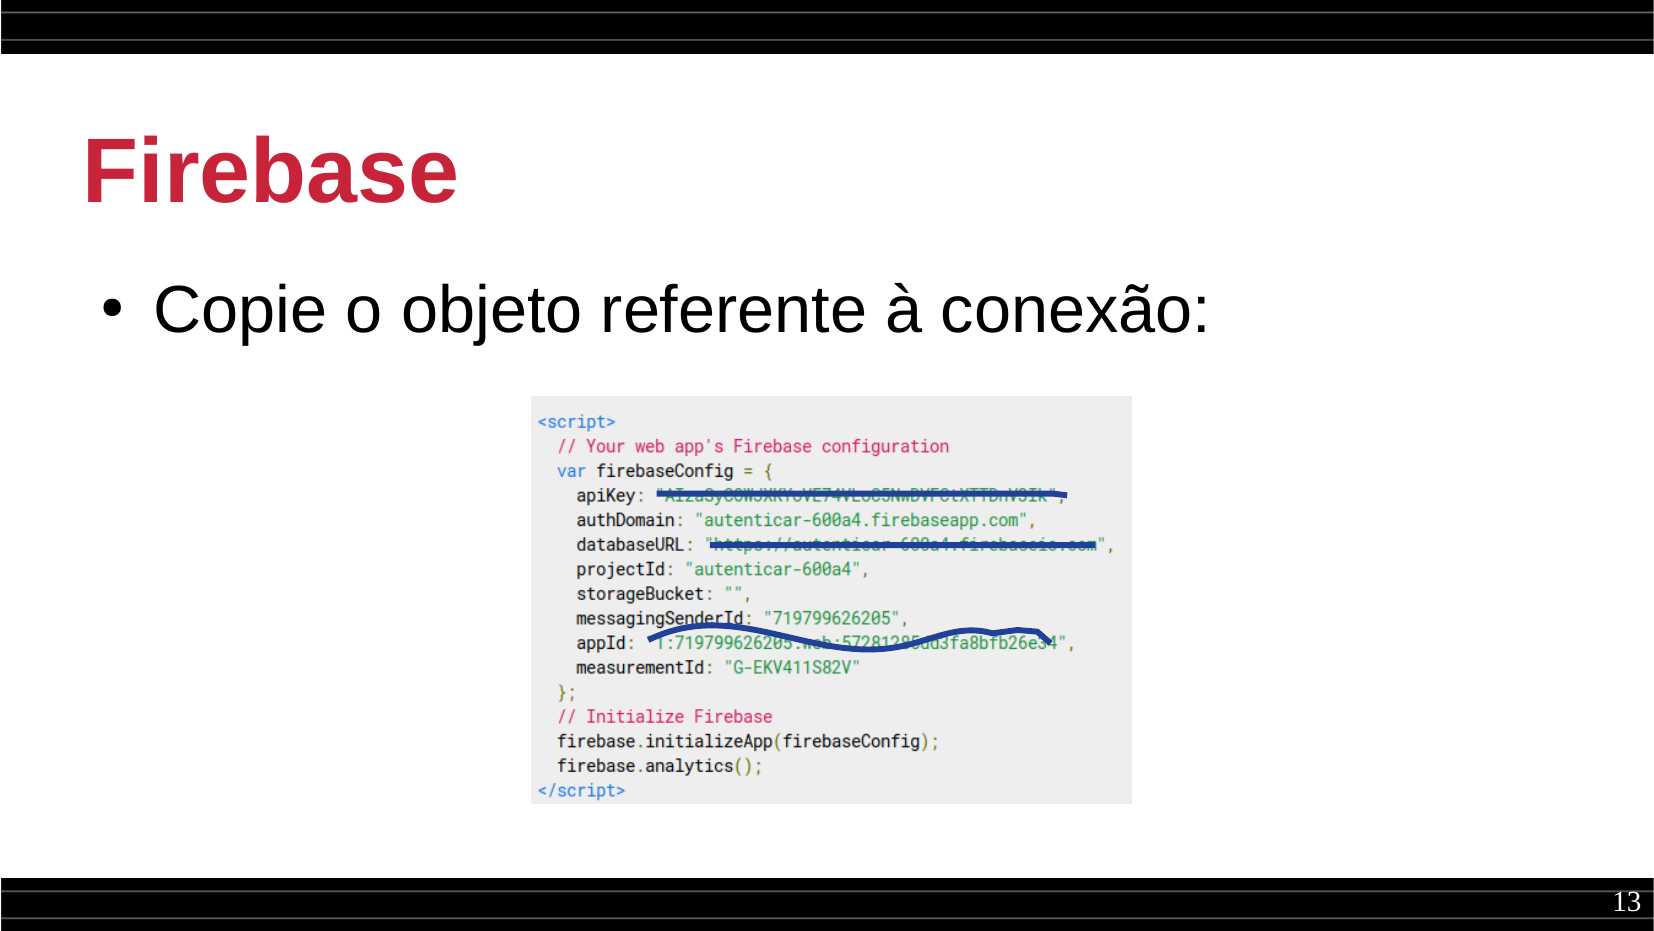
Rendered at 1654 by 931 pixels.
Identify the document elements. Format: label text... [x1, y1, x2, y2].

list Copie o objeto referente à conexão: [82, 271, 1571, 758]
title Firebase [82, 92, 1571, 249]
picture [1, 878, 1654, 931]
picture [531, 396, 1132, 804]
picture [1, 0, 1654, 54]
